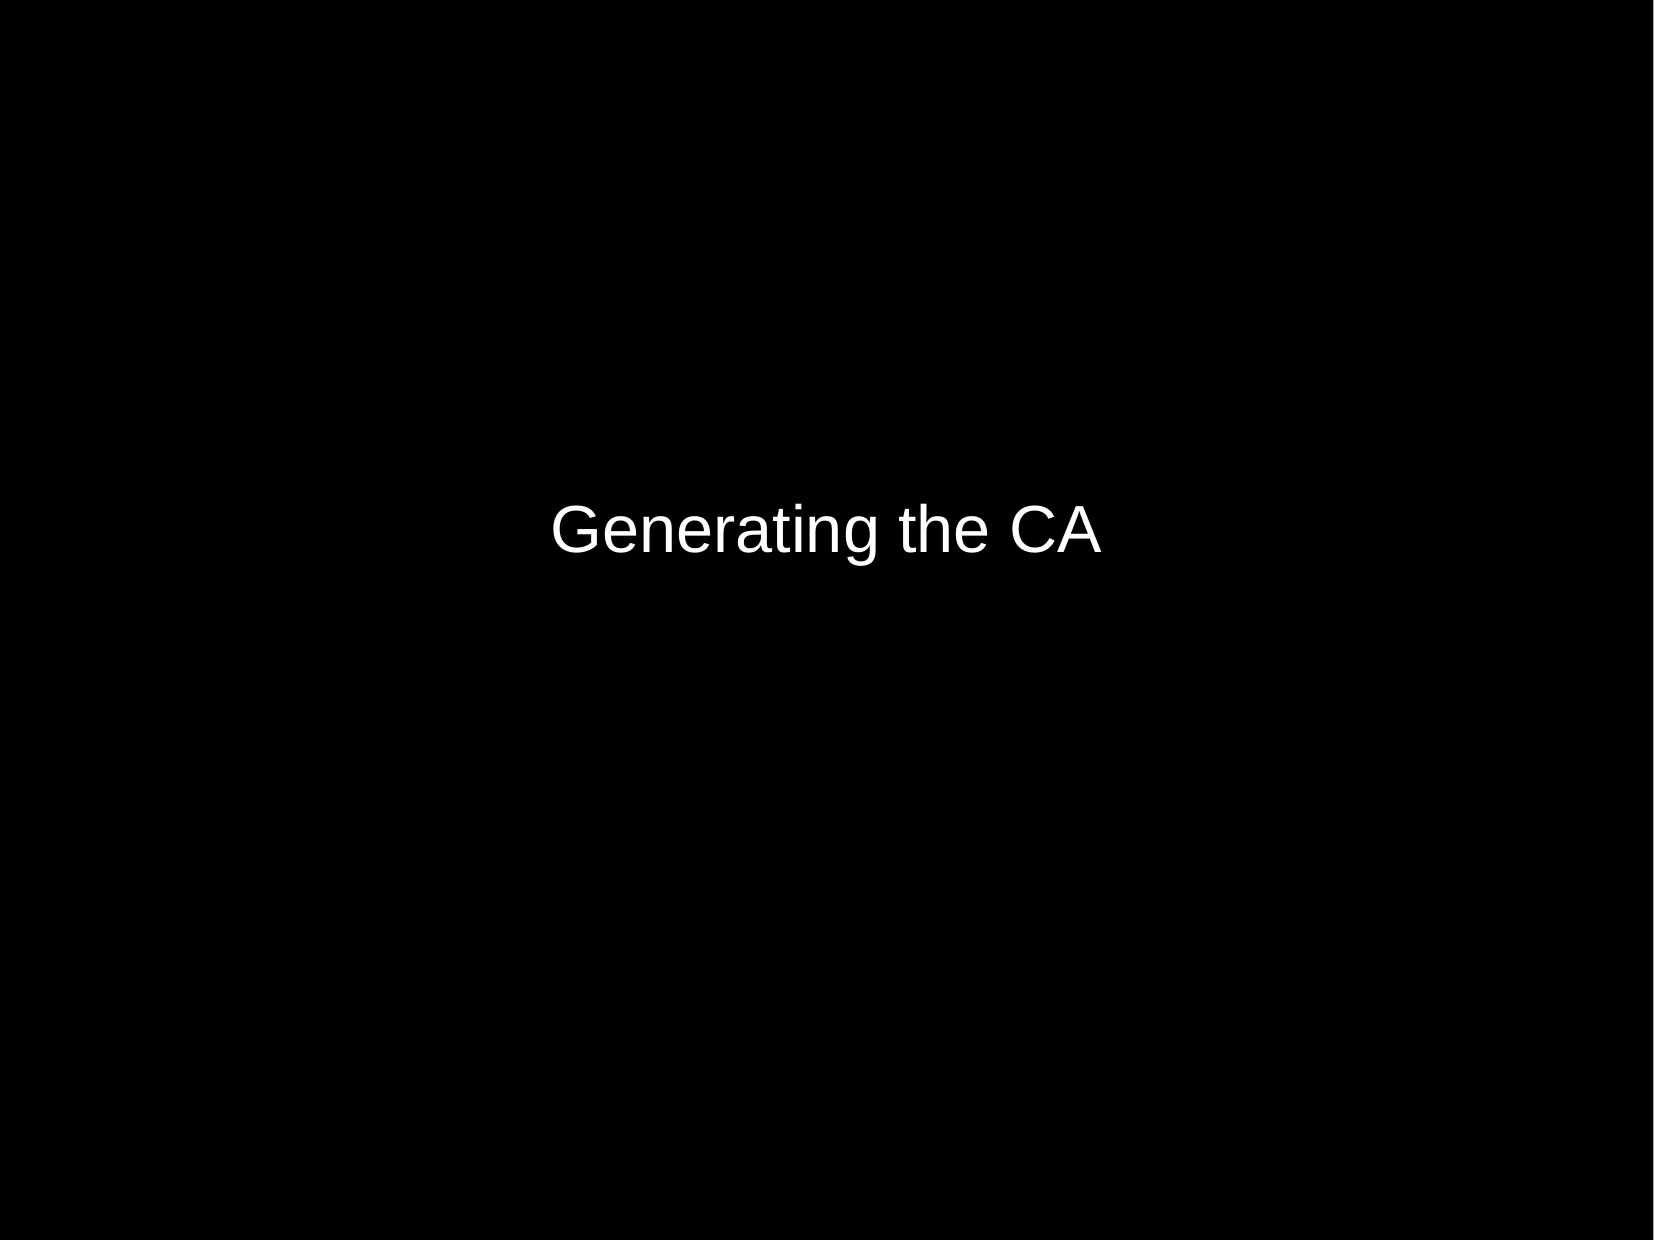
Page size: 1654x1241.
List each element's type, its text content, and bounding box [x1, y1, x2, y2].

subtitle Generating the CA [82, 49, 1571, 1010]
